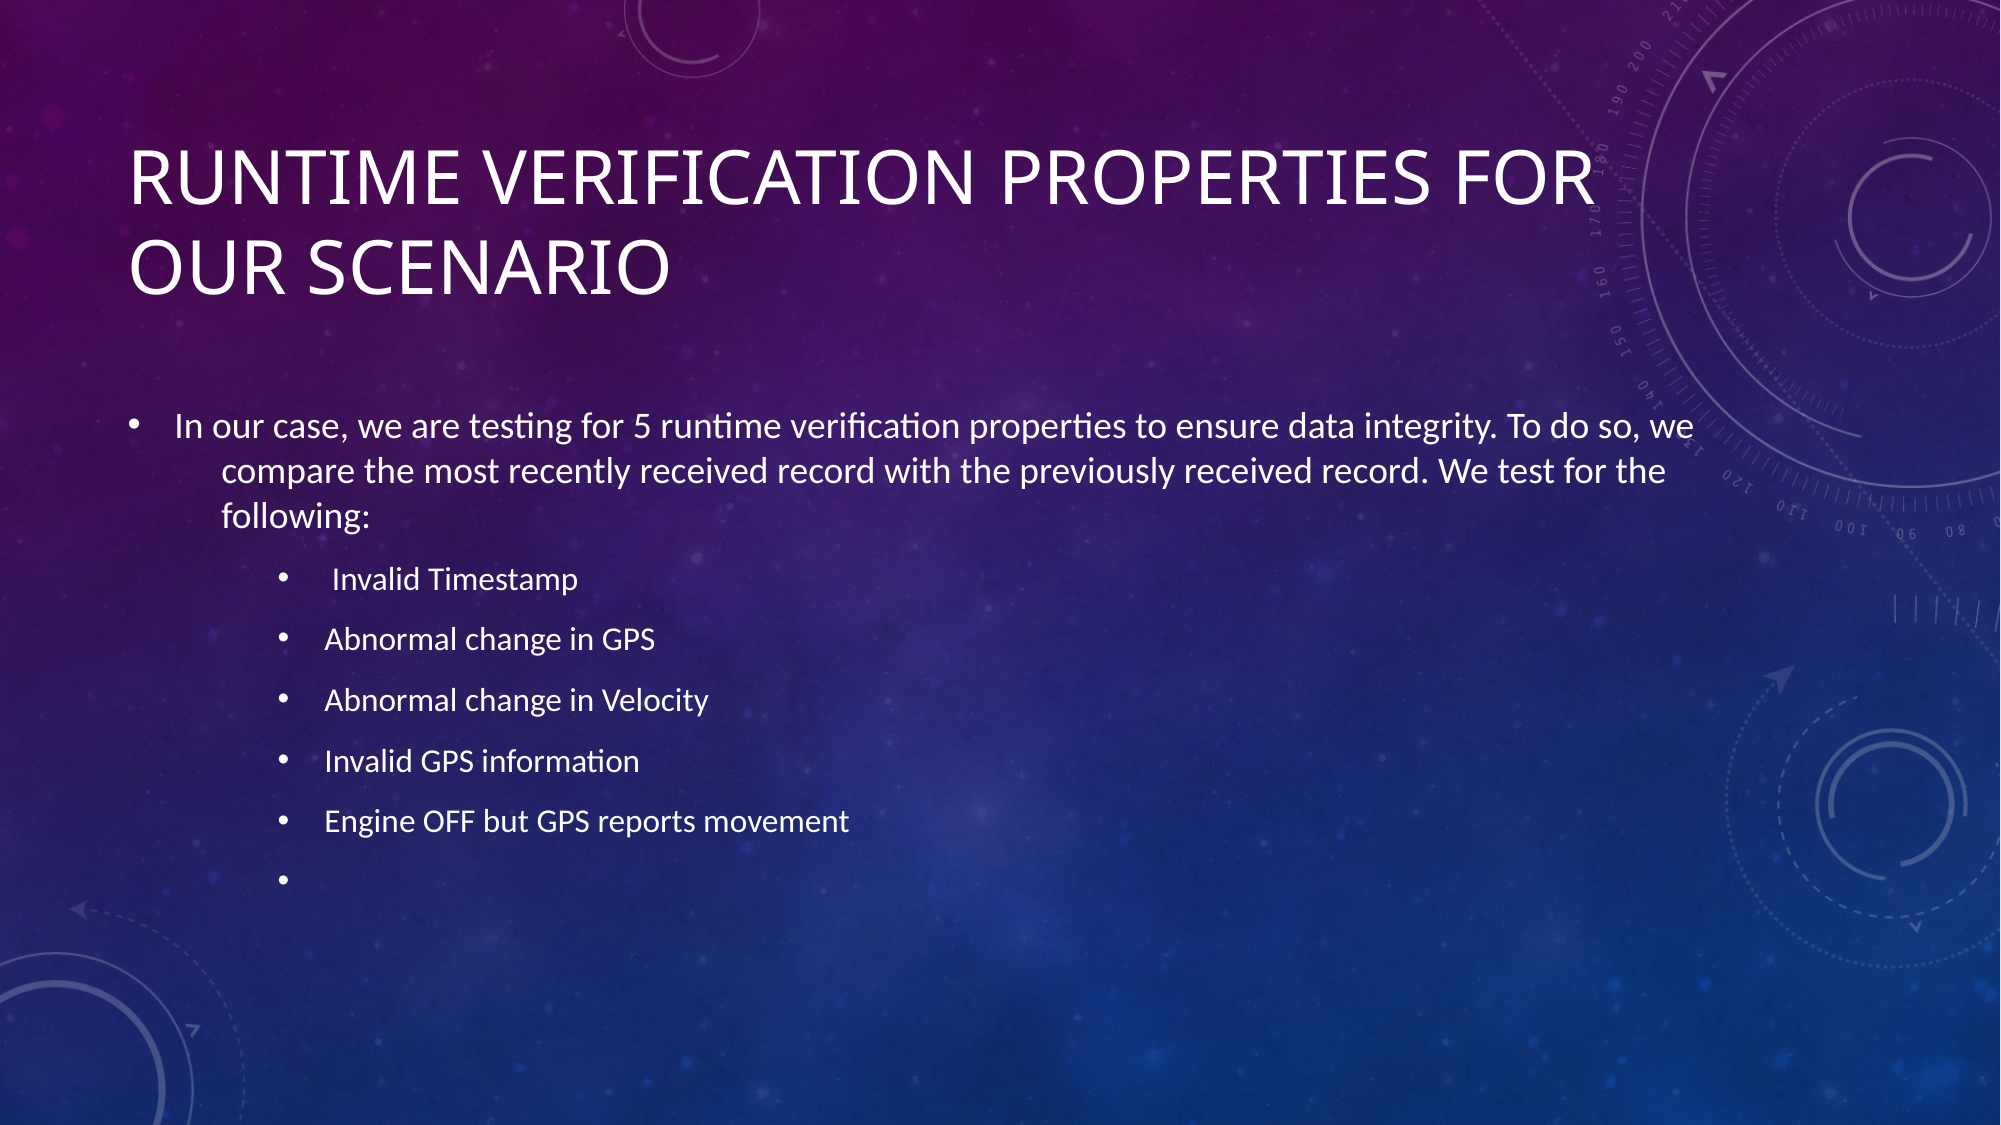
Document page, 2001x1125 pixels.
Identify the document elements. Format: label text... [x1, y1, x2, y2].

title Runtime Verification Properties for our scenario [112, 99, 1775, 339]
list In our case, we are testing for 5 runtime verification properties to ensure data integrity. To do so, we compare the most recently received record with the previously received record. We test for the following: Invalid Timestamp Abnormal change in GPS Abnormal change in Velocity Invalid GPS information Engine OFF but GPS reports movement [112, 351, 1775, 950]
